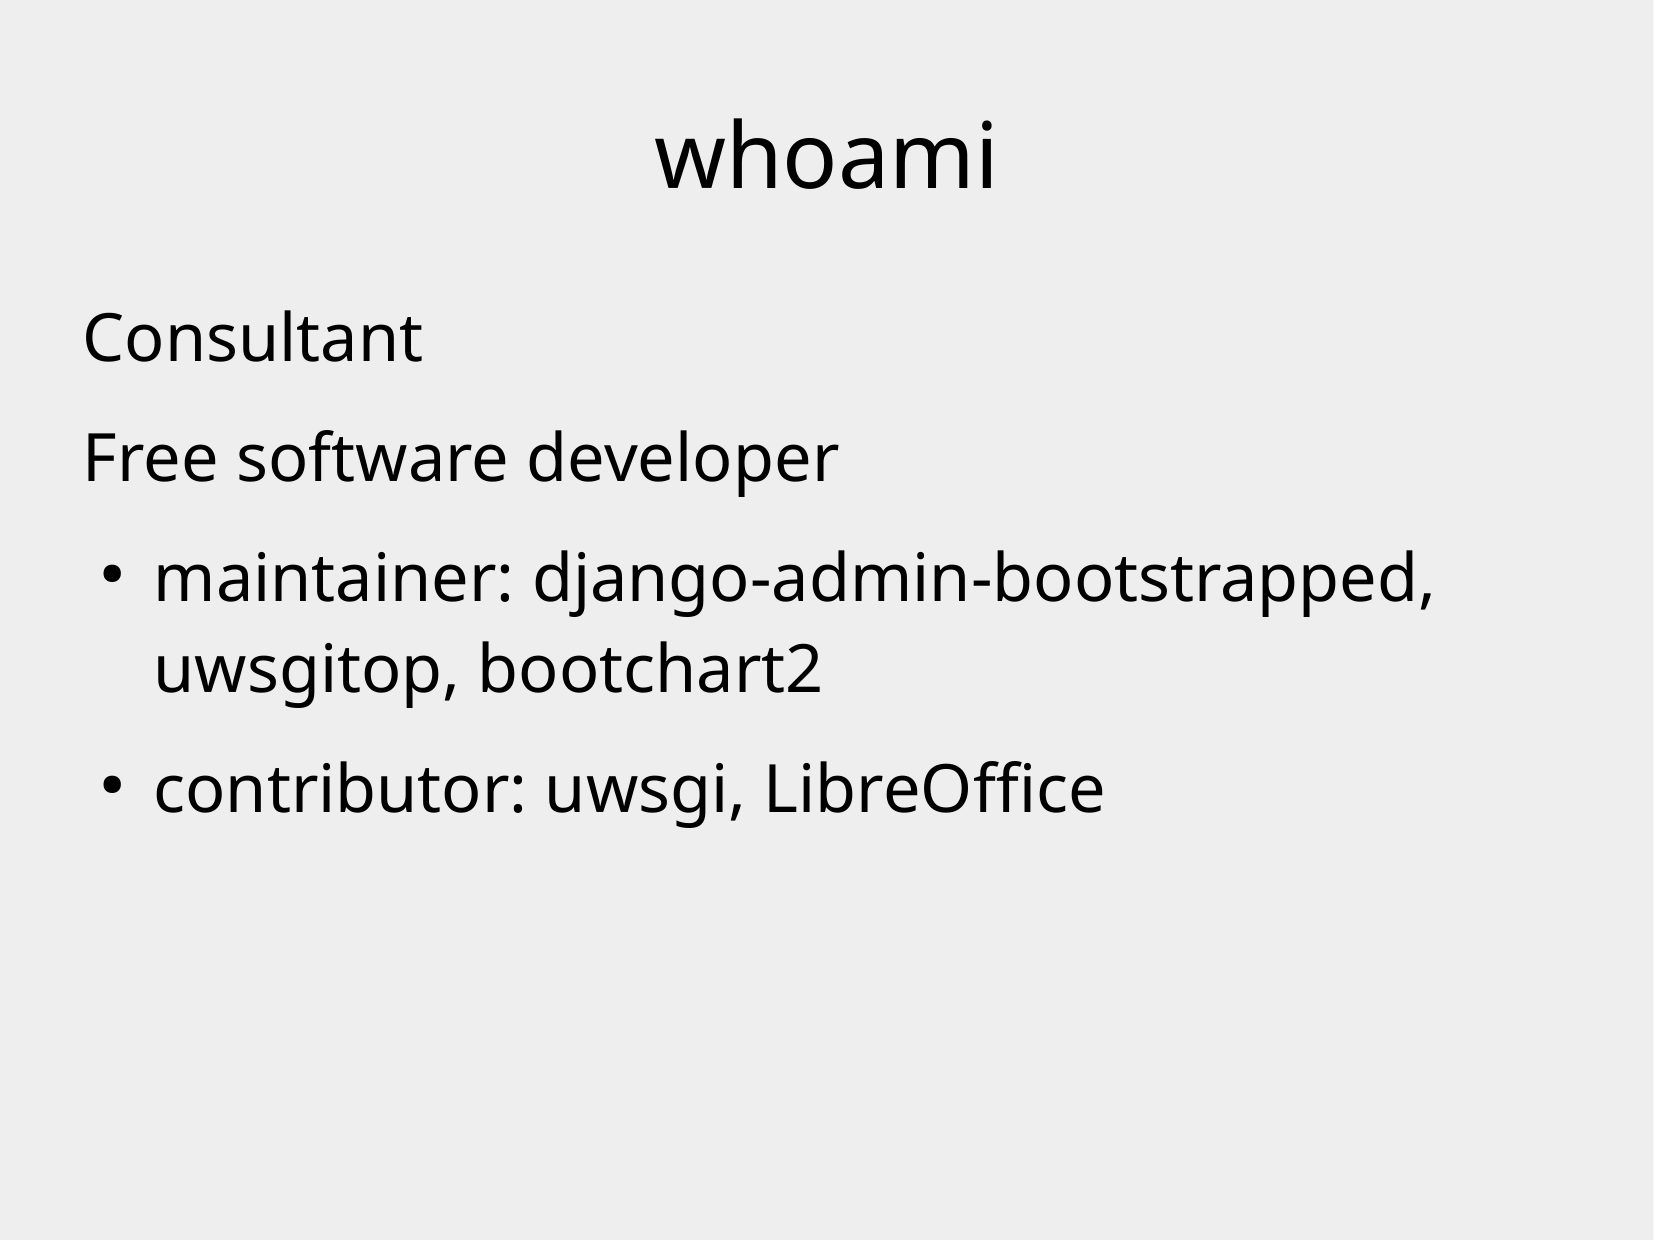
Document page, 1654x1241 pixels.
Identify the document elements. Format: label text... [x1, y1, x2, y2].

title whoami [82, 49, 1571, 257]
list Consultant Free software developer maintainer: django-admin-bootstrapped, uwsgitop, bootchart2 contributor: uwsgi, LibreOffice [82, 290, 1571, 1010]
